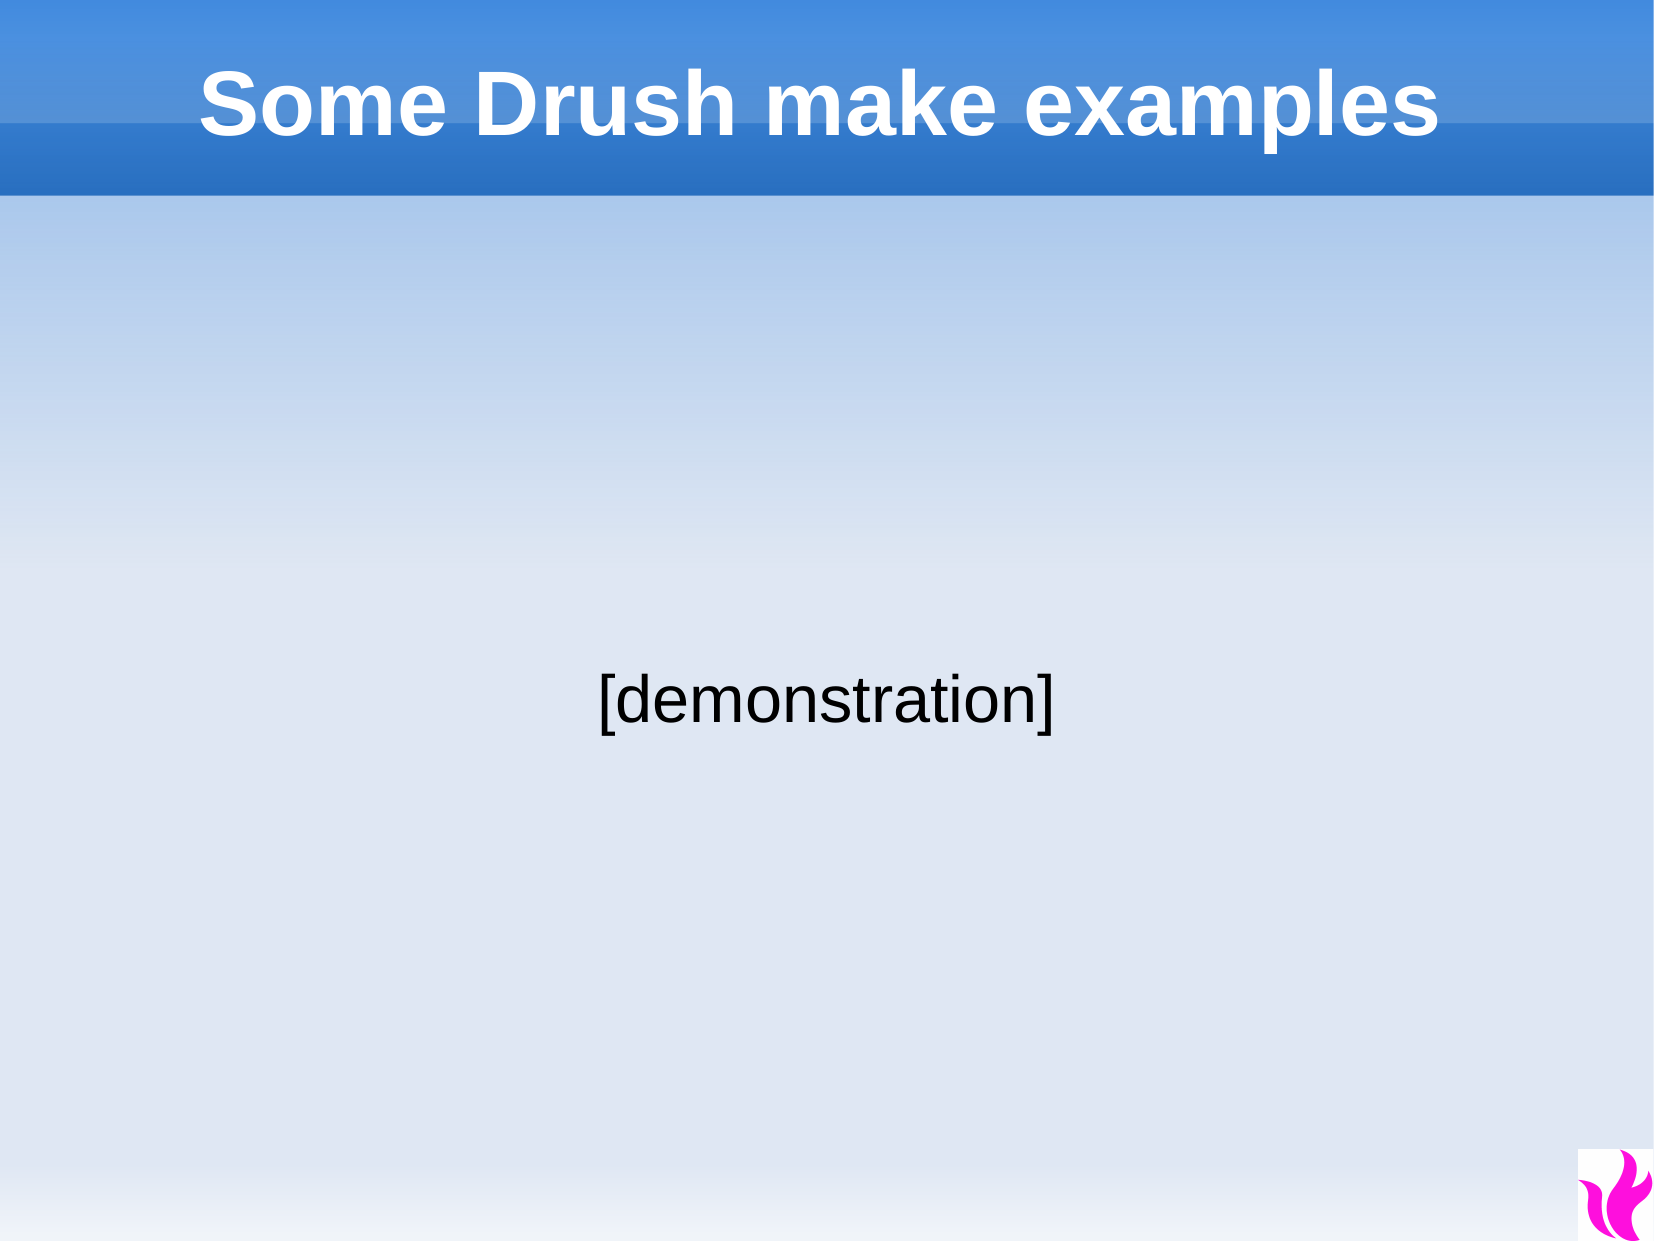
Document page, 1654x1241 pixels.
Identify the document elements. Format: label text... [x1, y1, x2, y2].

title Some Drush make examples [76, 7, 1565, 200]
subtitle [demonstration] [82, 290, 1571, 1109]
picture [0, 0, 1654, 1241]
